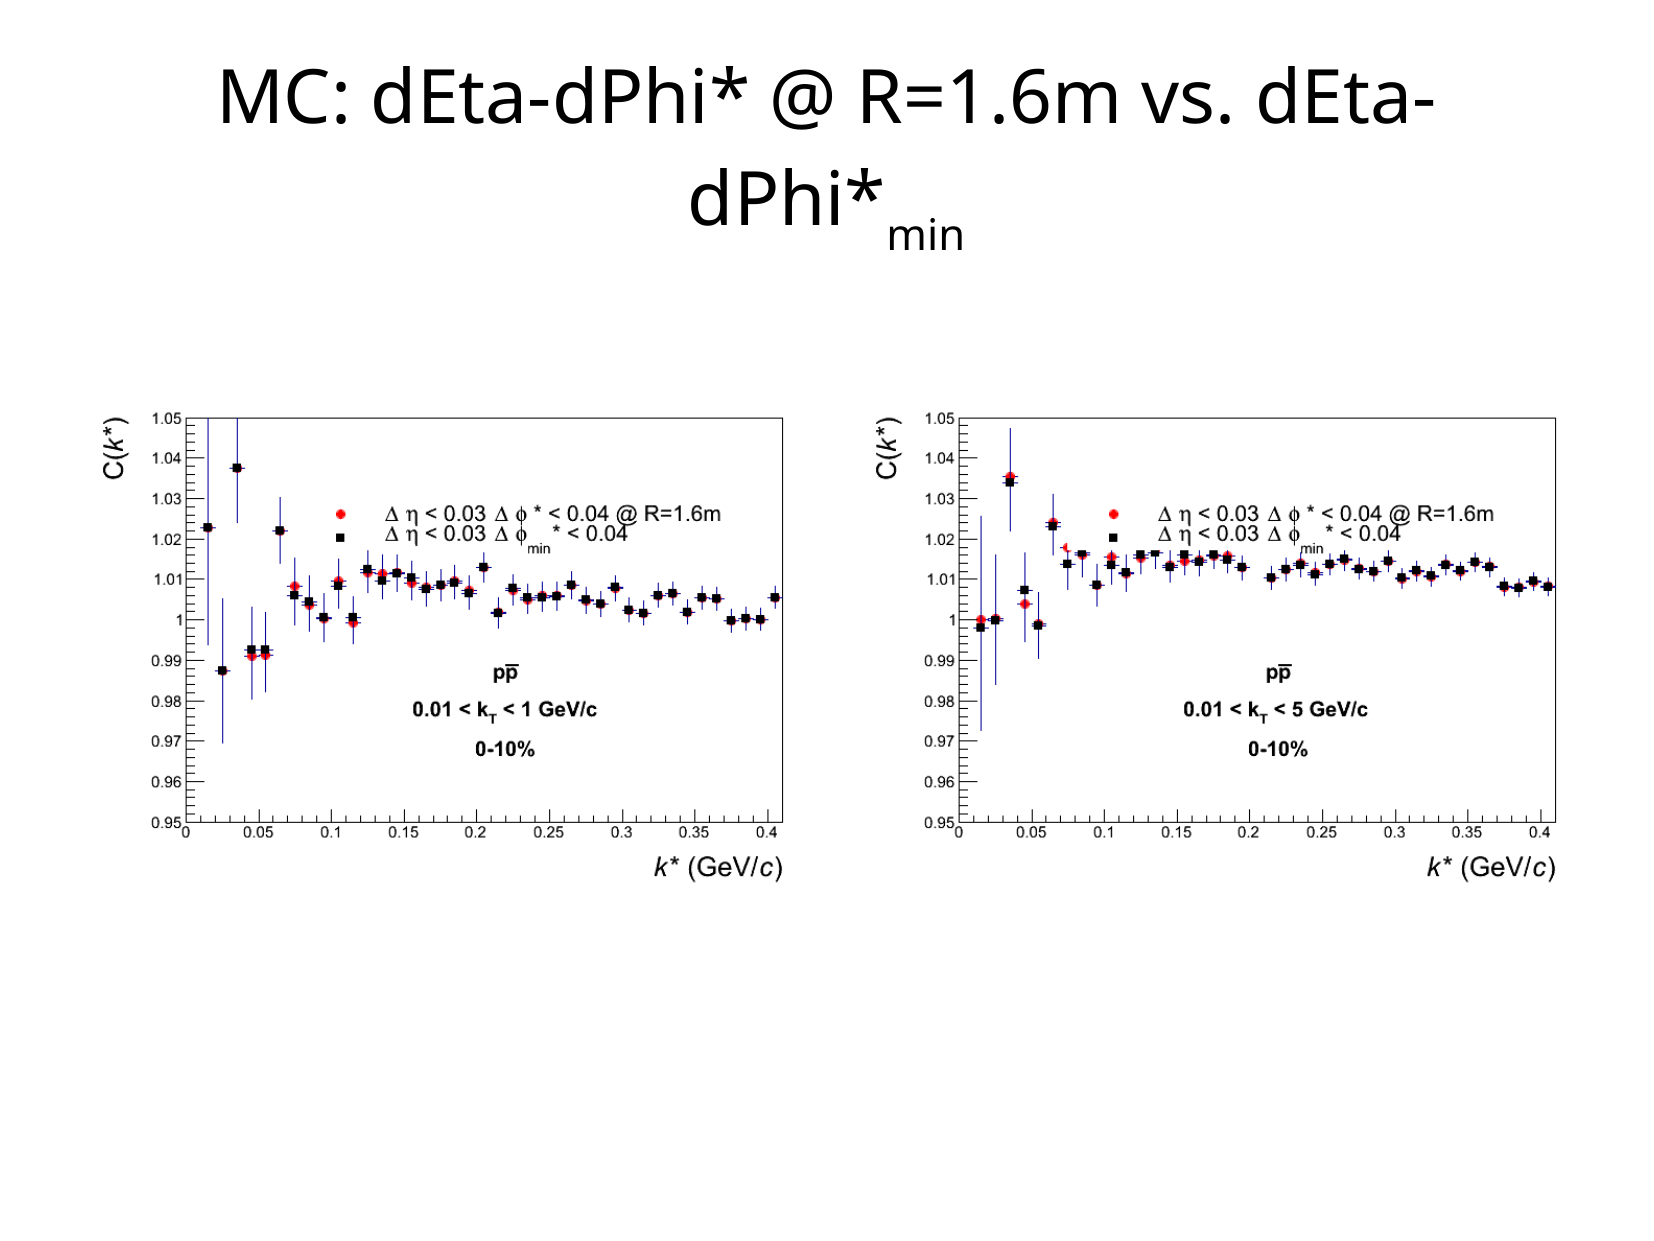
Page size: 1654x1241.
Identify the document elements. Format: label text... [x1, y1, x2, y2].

picture [850, 403, 1577, 896]
title MC: dEta-dPhi* @ R=1.6m vs. dEta-dPhi*min [82, 49, 1571, 257]
picture [77, 403, 804, 896]
